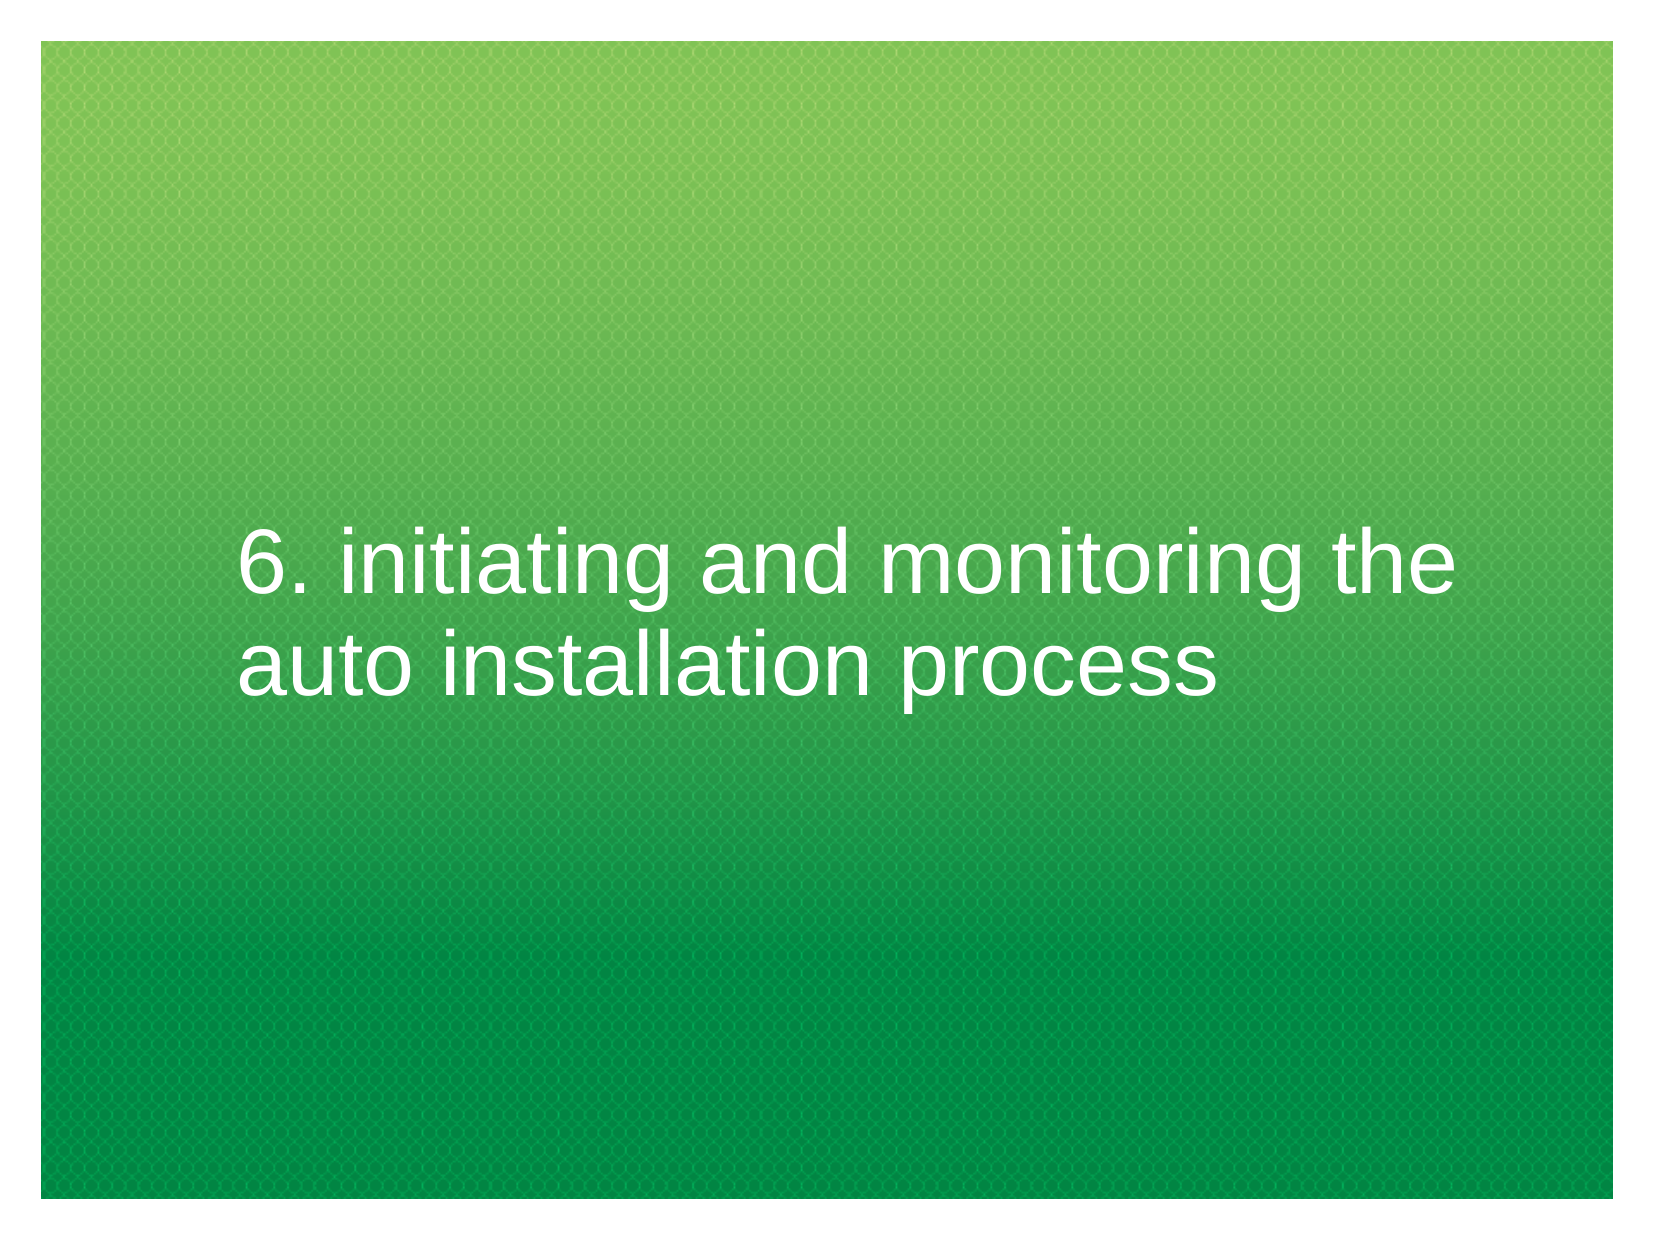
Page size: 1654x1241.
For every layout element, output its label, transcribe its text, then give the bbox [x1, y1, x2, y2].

picture [41, 41, 1613, 1199]
text_box 6. initiating and monitoring the auto installation process [135, 510, 1461, 716]
